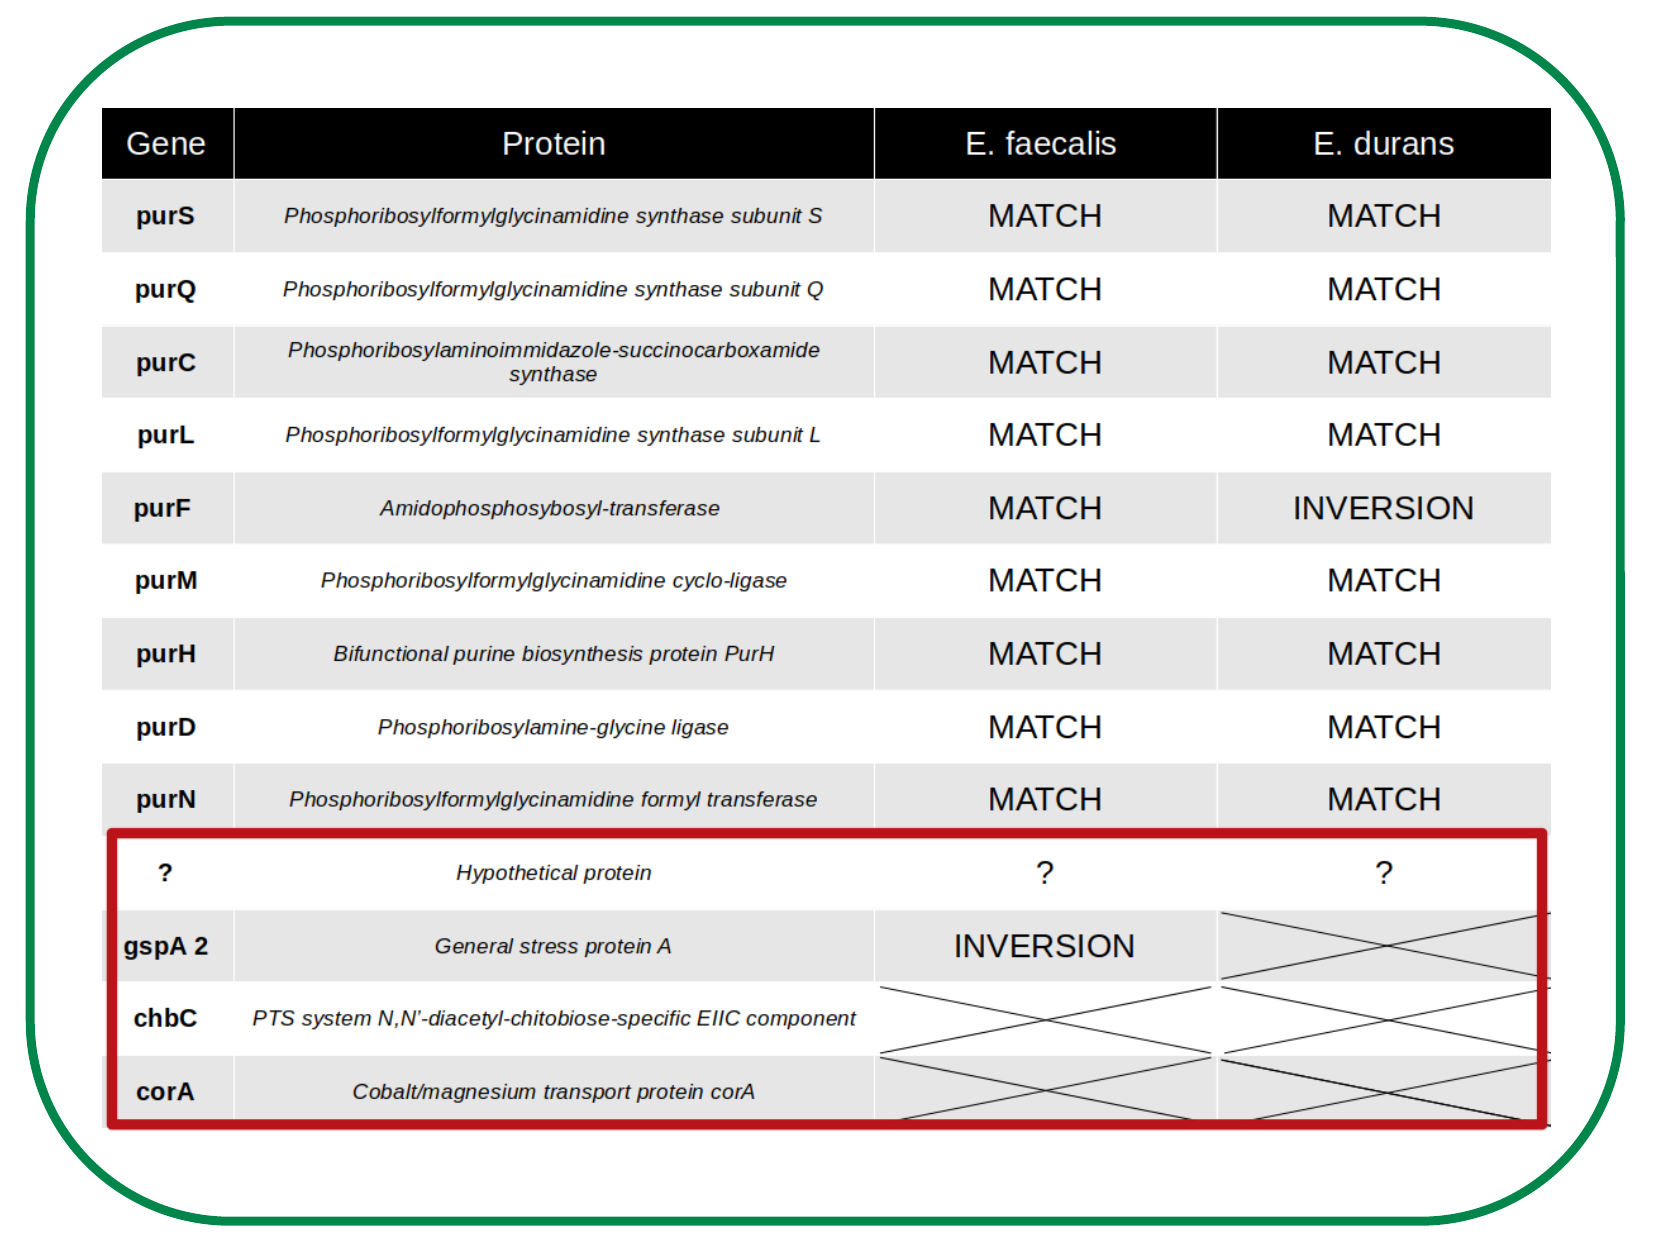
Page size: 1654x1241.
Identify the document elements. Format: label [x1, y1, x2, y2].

picture [102, 108, 1551, 1132]
